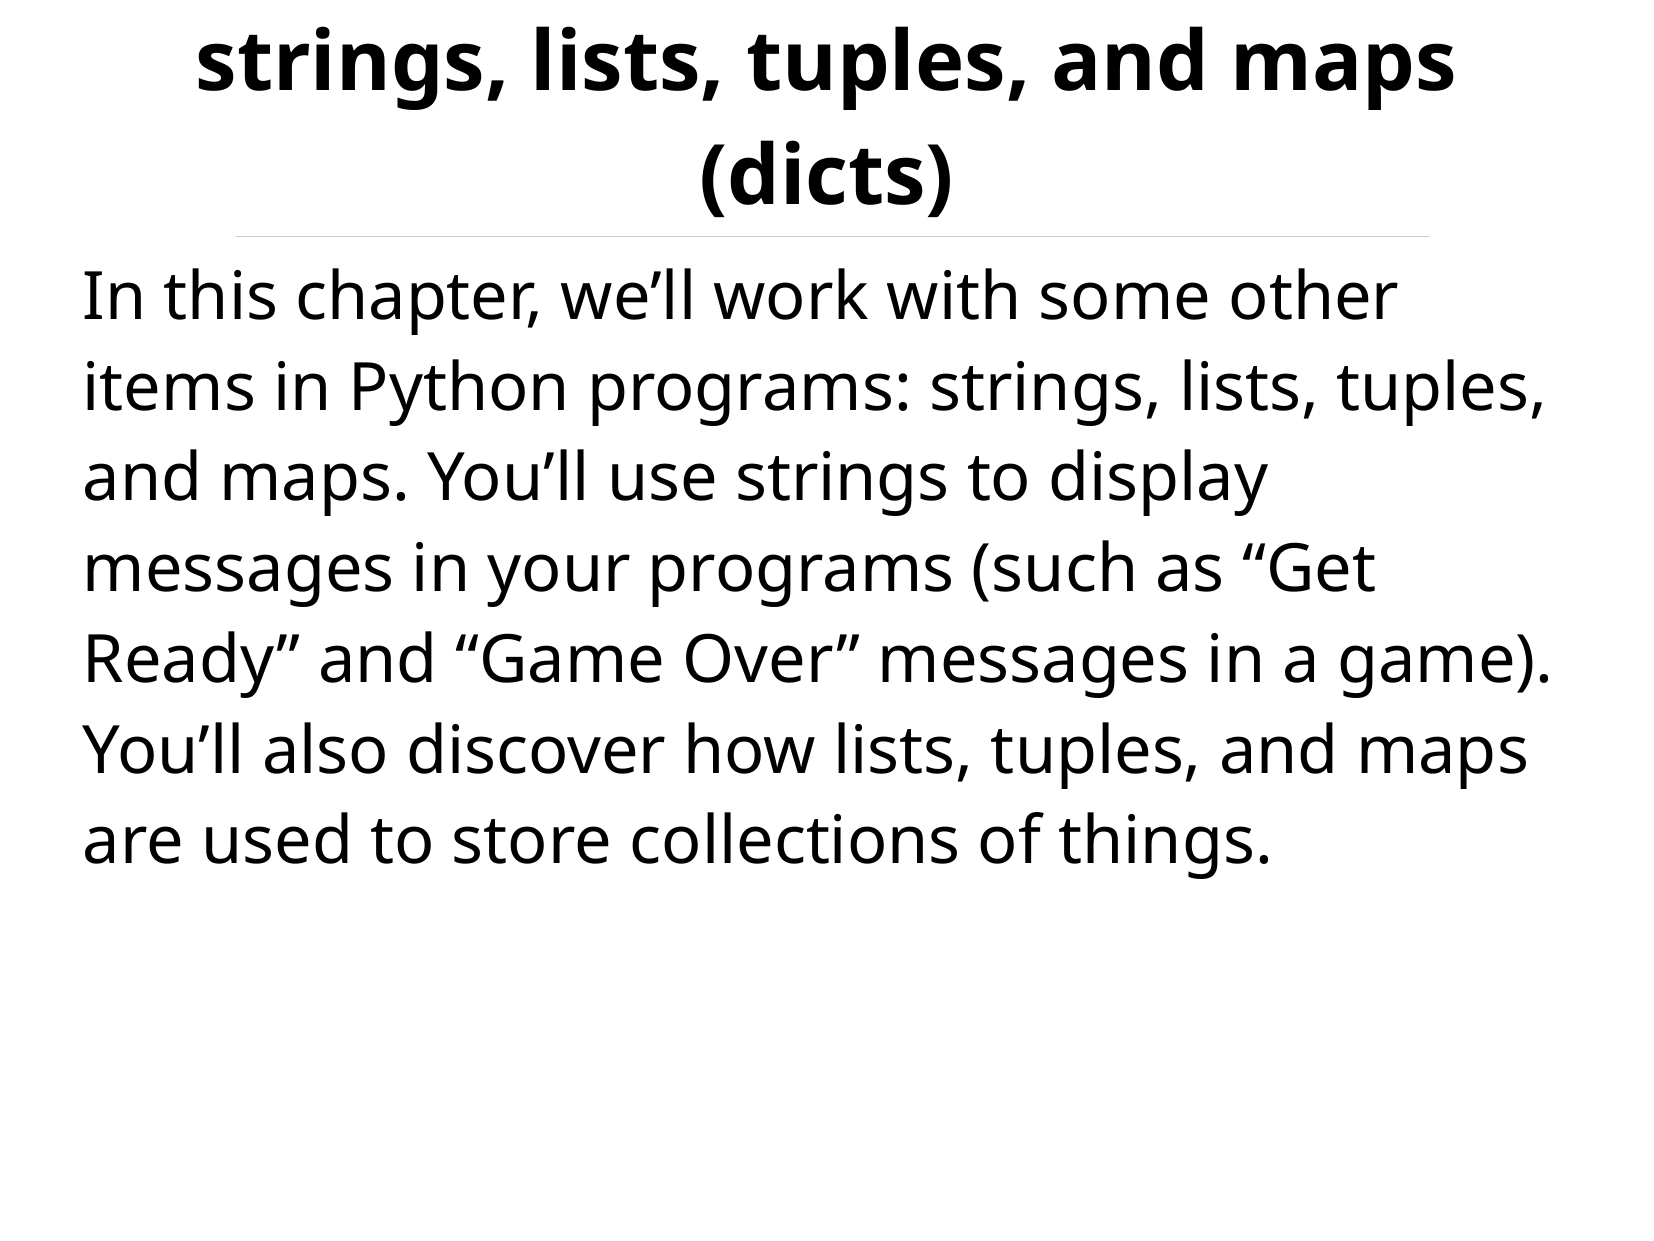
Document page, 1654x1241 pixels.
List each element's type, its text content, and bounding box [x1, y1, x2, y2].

title strings, lists, tuples, and maps (dicts) [82, 11, 1571, 219]
list In this chapter, we’ll work with some other items in Python programs: strings, lists, tuples, and maps. You’ll use strings to display messages in your programs (such as “Get Ready” and “Game Over” messages in a game). You’ll also discover how lists, tuples, and maps are used to store collections of things. [82, 248, 1571, 1111]
